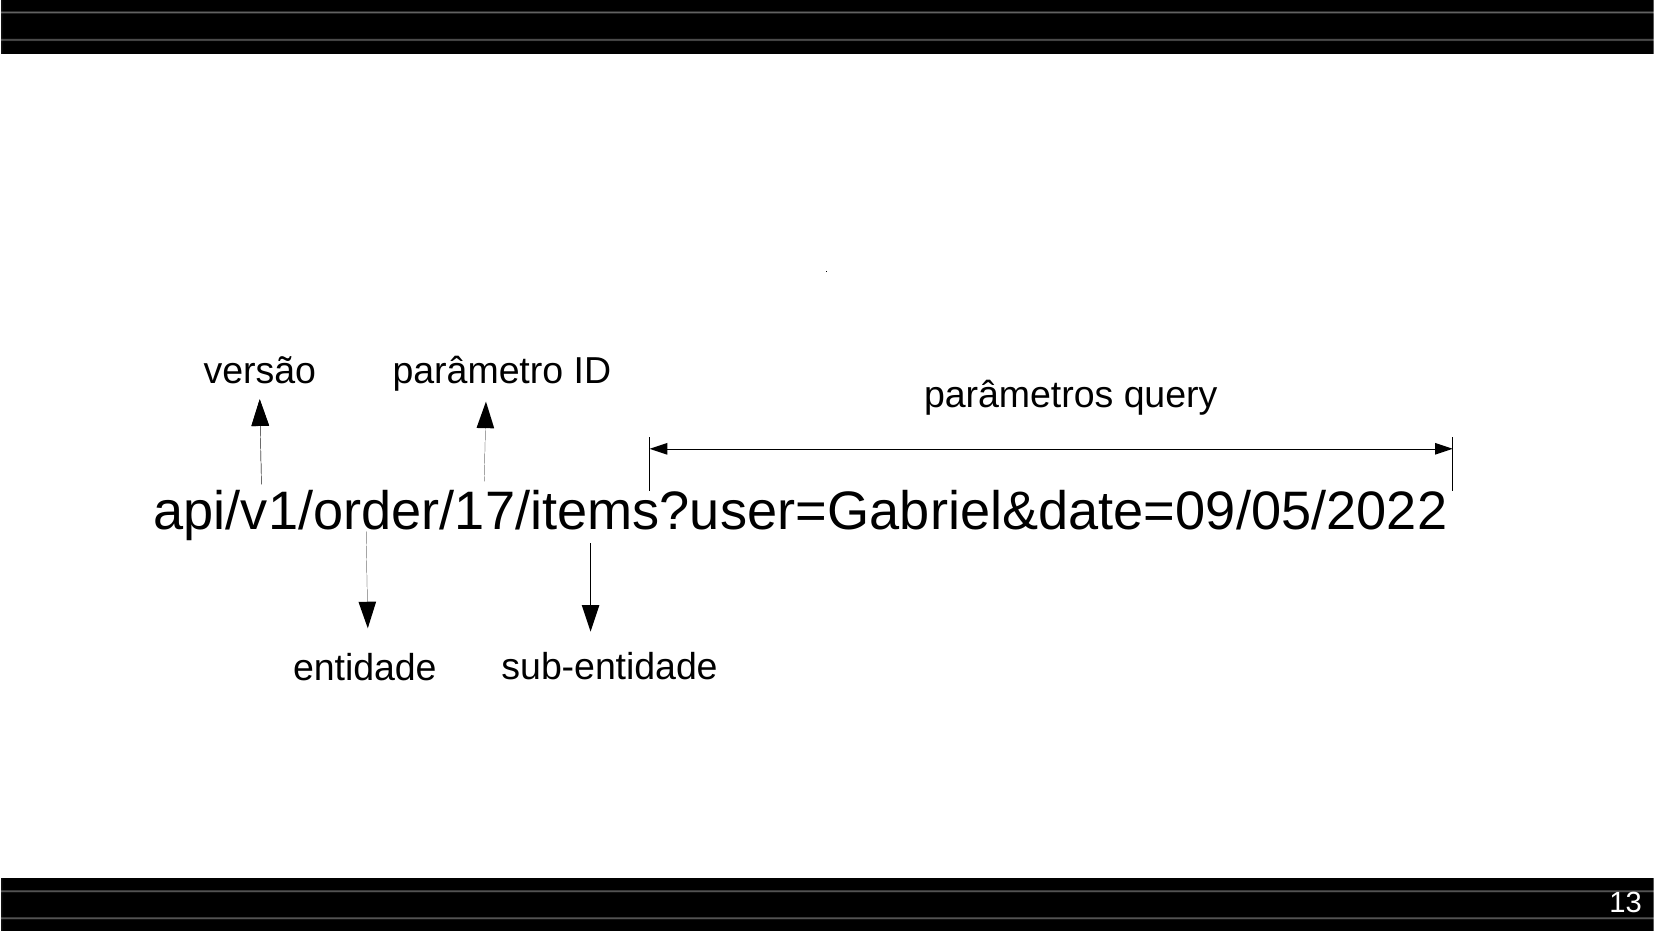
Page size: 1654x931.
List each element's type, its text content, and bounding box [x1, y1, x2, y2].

text_box parâmetros query [909, 366, 1233, 423]
text_box parâmetro ID [377, 342, 627, 400]
text_box versão [188, 342, 343, 442]
picture [1, 878, 1654, 931]
text_box sub-entidade [486, 637, 733, 695]
list api/v1/order/17/items?user=Gabriel&date=09/05/2022 [82, 271, 1571, 758]
text_box entidade [278, 639, 456, 739]
picture [1, 0, 1654, 54]
text_box [236, 442, 266, 461]
